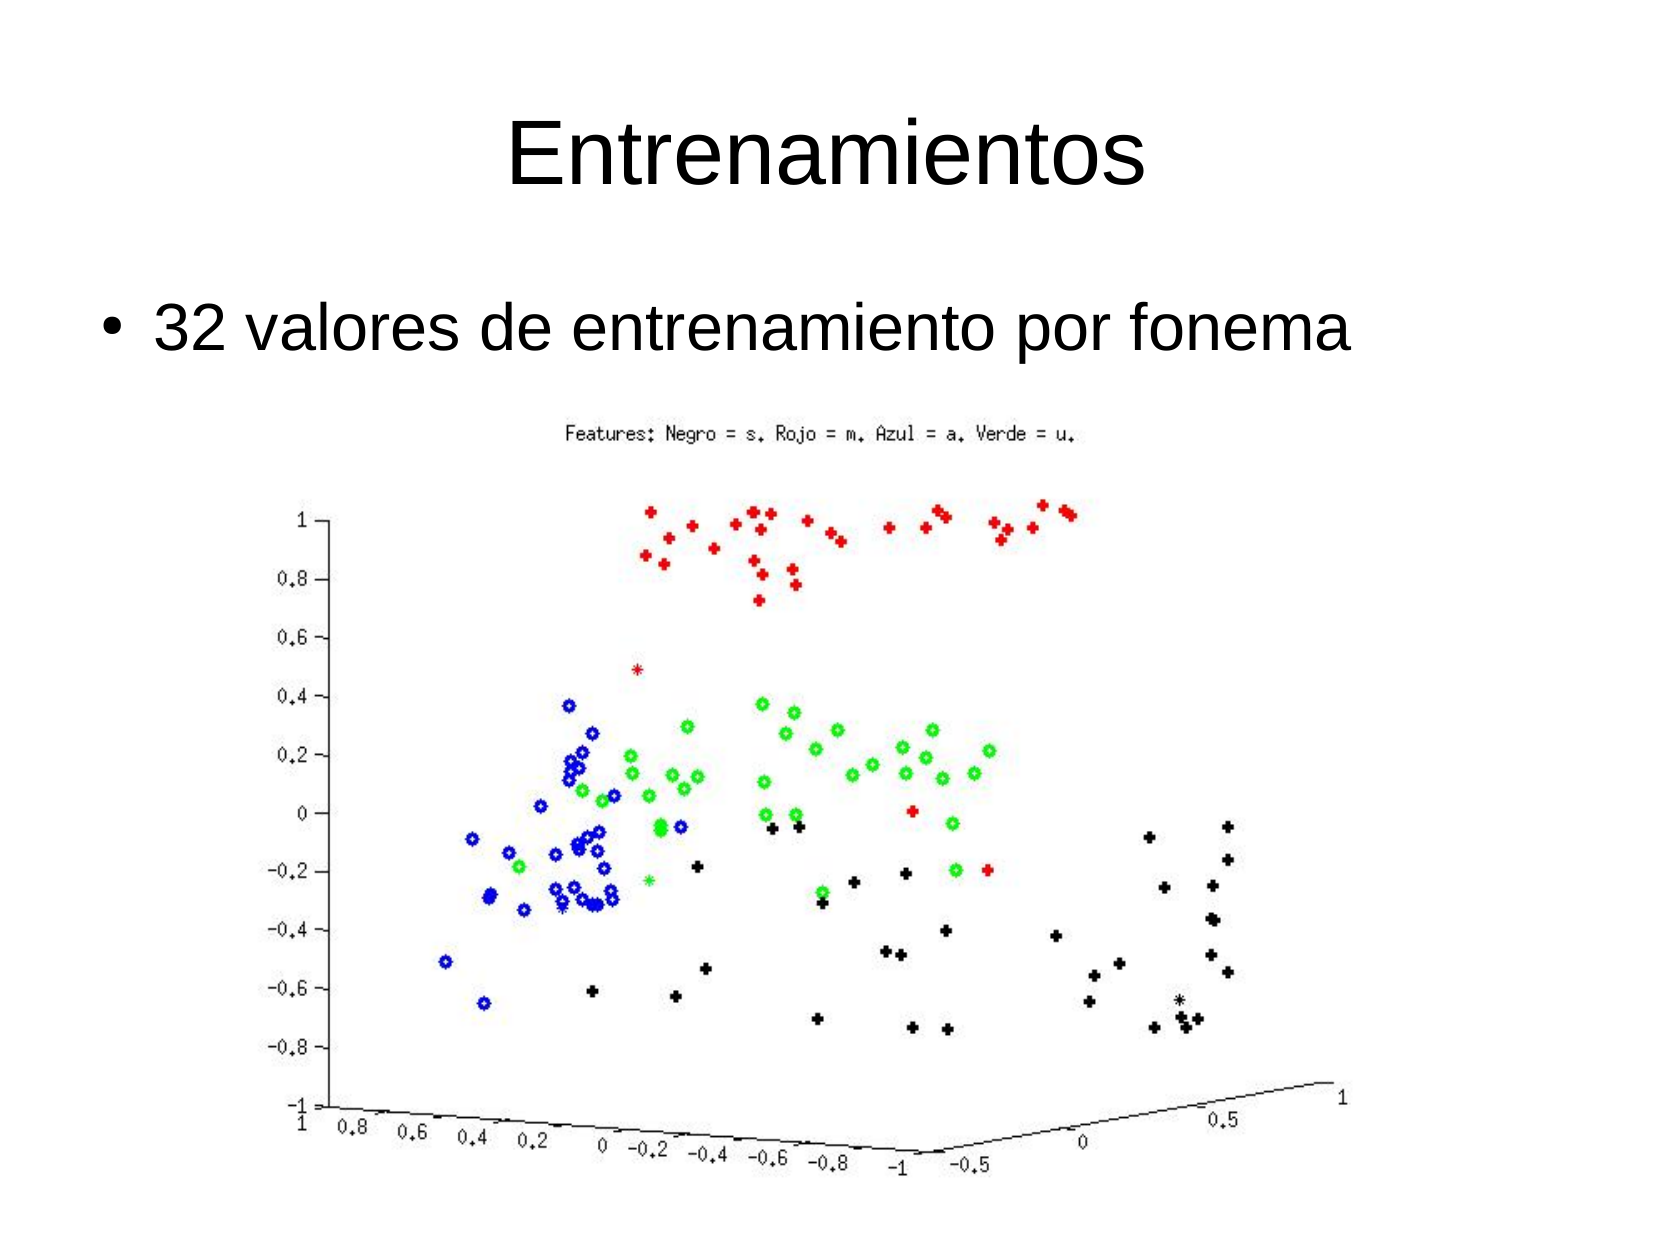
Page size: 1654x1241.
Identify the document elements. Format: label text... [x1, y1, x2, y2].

list 32 valores de entrenamiento por fonema [82, 290, 1538, 466]
picture [165, 466, 1441, 1241]
title Entrenamientos [82, 49, 1571, 257]
